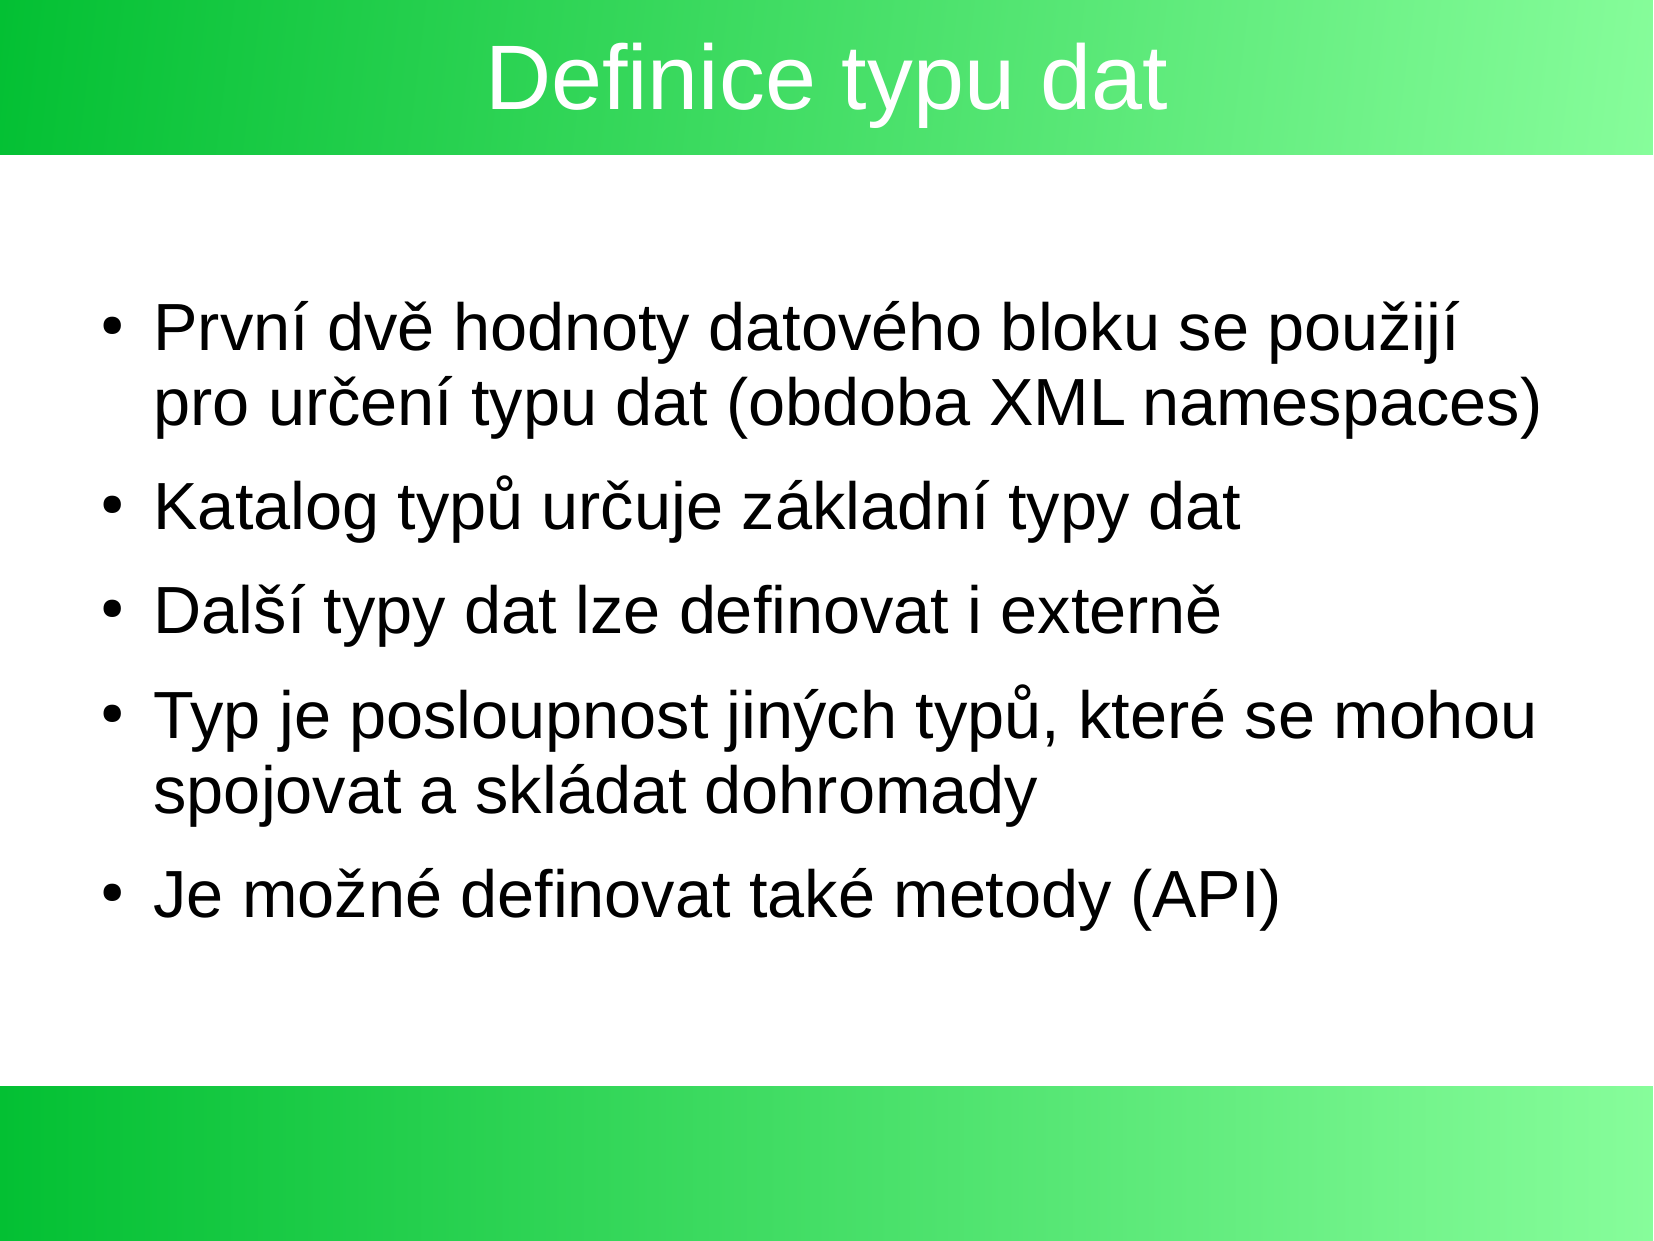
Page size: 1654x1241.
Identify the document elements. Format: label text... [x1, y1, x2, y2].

title Definice typu dat [82, 25, 1571, 130]
list První dvě hodnoty datového bloku se použijí pro určení typu dat (obdoba XML namespaces) Katalog typů určuje základní typy dat Další typy dat lze definovat i externě Typ je posloupnost jiných typů, které se mohou spojovat a skládat dohromady Je možné definovat také metody (API) [82, 290, 1571, 1010]
